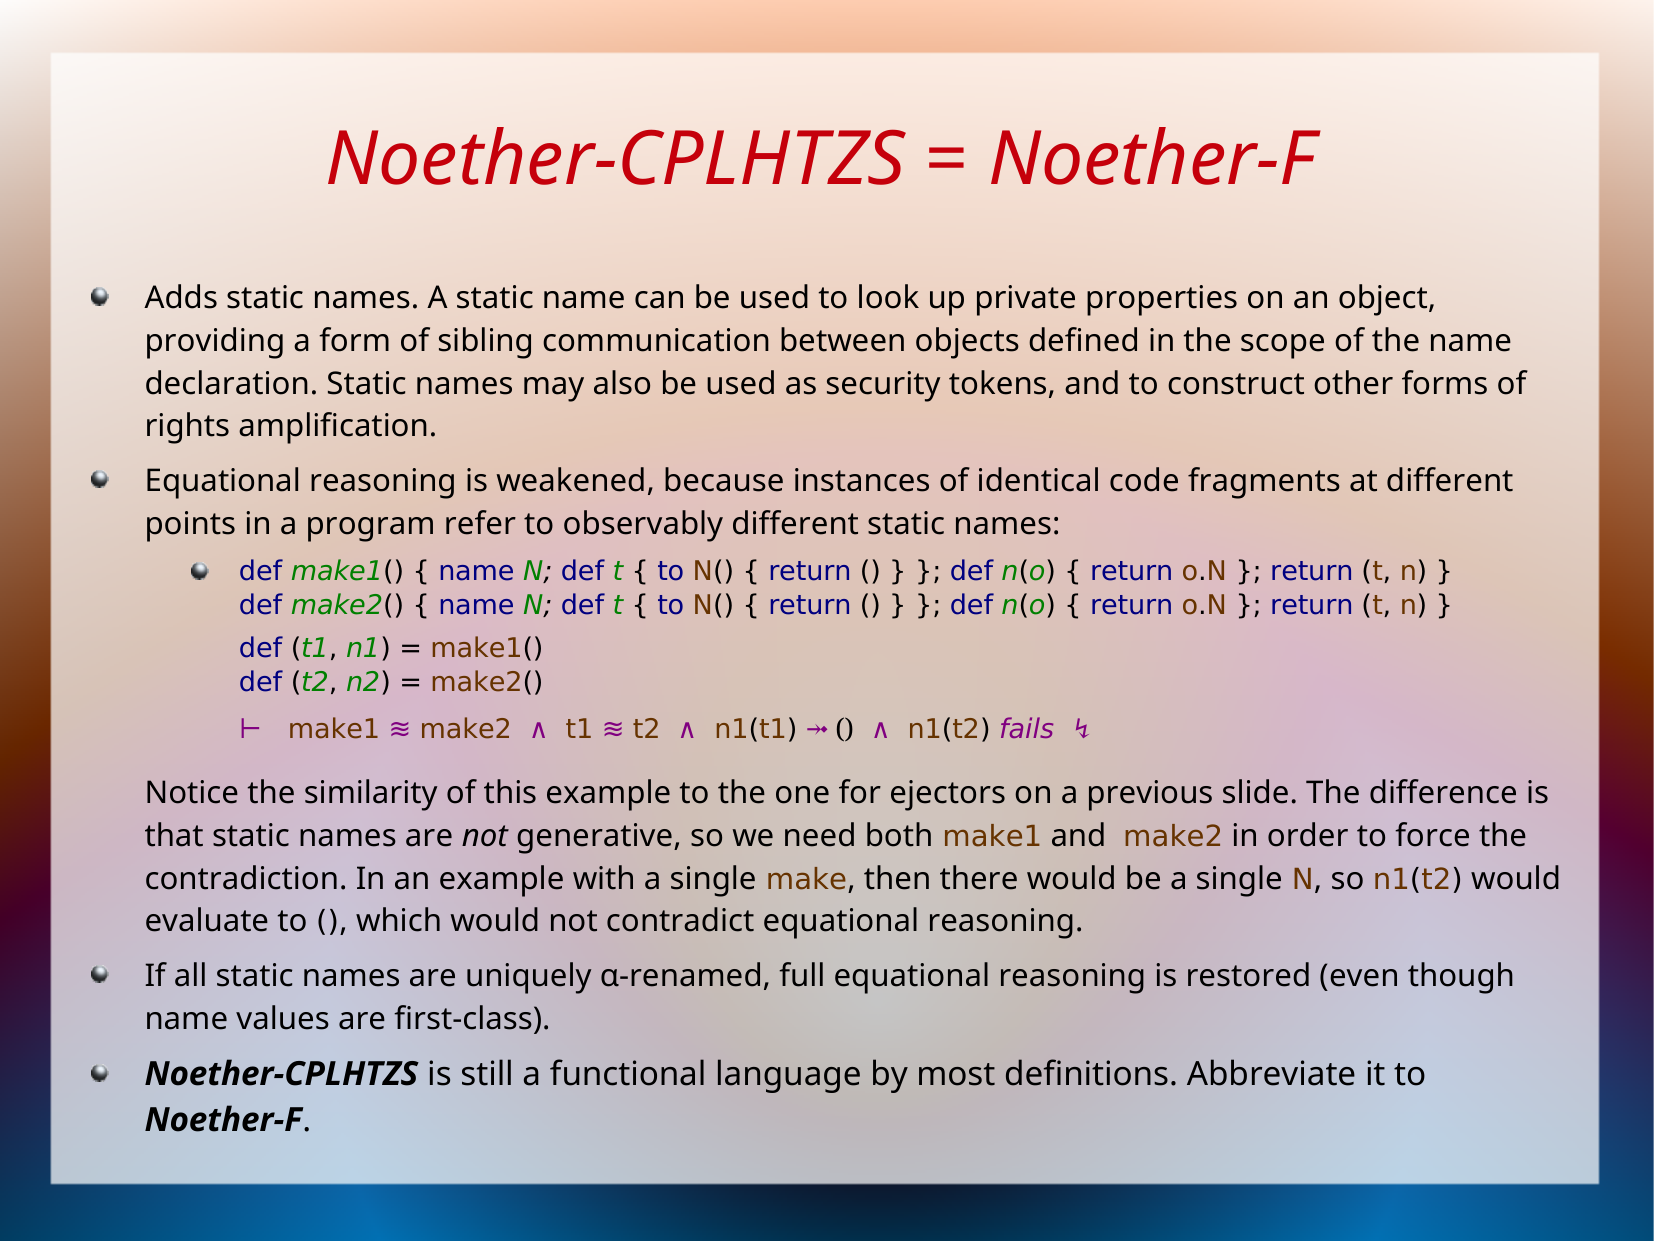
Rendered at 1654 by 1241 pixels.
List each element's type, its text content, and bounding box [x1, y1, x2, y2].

title Noether-CPLHTZS = Noether-F [76, 59, 1565, 252]
list Adds static names. A static name can be used to look up private properties on an object, providing a form of sibling communication between objects defined in the scope of the name declaration. Static names may also be used as security tokens, and to construct other forms of rights amplification. Equational reasoning is weakened, because instances of identical code fragments at different points in a program refer to observably different static names: def make1() { name N; def t { to N() { return () } }; def n(o) { return o.N }; return (t, n) } def make2() { name N; def t { to N() { return () } }; def n(o) { return o.N }; return (t, n) } def (t1, n1) = make1() def (t2, n2) = make2() ⊢ make1 ≋ make2 ∧ t1 ≋ t2 ∧ n1(t1) ⤞ () ∧ n1(t2) fails ↯ Notice the similarity of this example to the one for ejectors on a previous slide. The difference is that static names are not generative, so we need both make1 and make2 in order to force the contradiction. In an example with a single make, then there would be a single N, so n1(t2) would evaluate to (), which would not contradict equational reasoning. If all static names are uniquely α-renamed, full equational reasoning is restored (even though name values are first-class). Noether-CPLHTZS is still a functional language by most definitions. Abbreviate it to Noether-F. [73, 275, 1562, 1079]
picture [0, 0, 1654, 1241]
